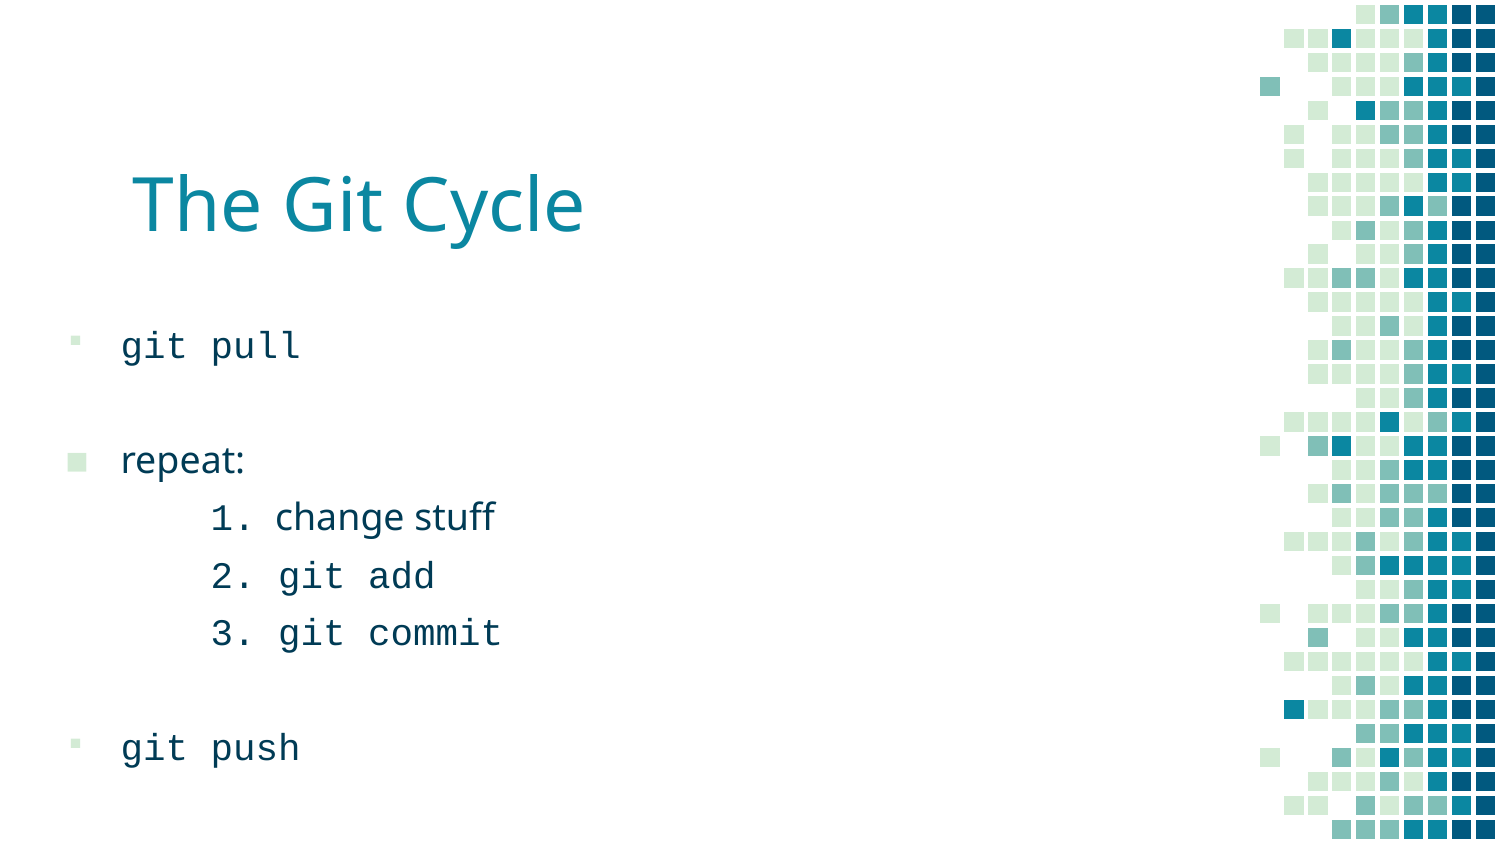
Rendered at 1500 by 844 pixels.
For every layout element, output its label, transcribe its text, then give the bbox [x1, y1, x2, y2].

list git pull repeat: 1. change stuff 2. git add 3. git commit git push [30, 305, 654, 795]
title The Git Cycle [117, 121, 1227, 262]
